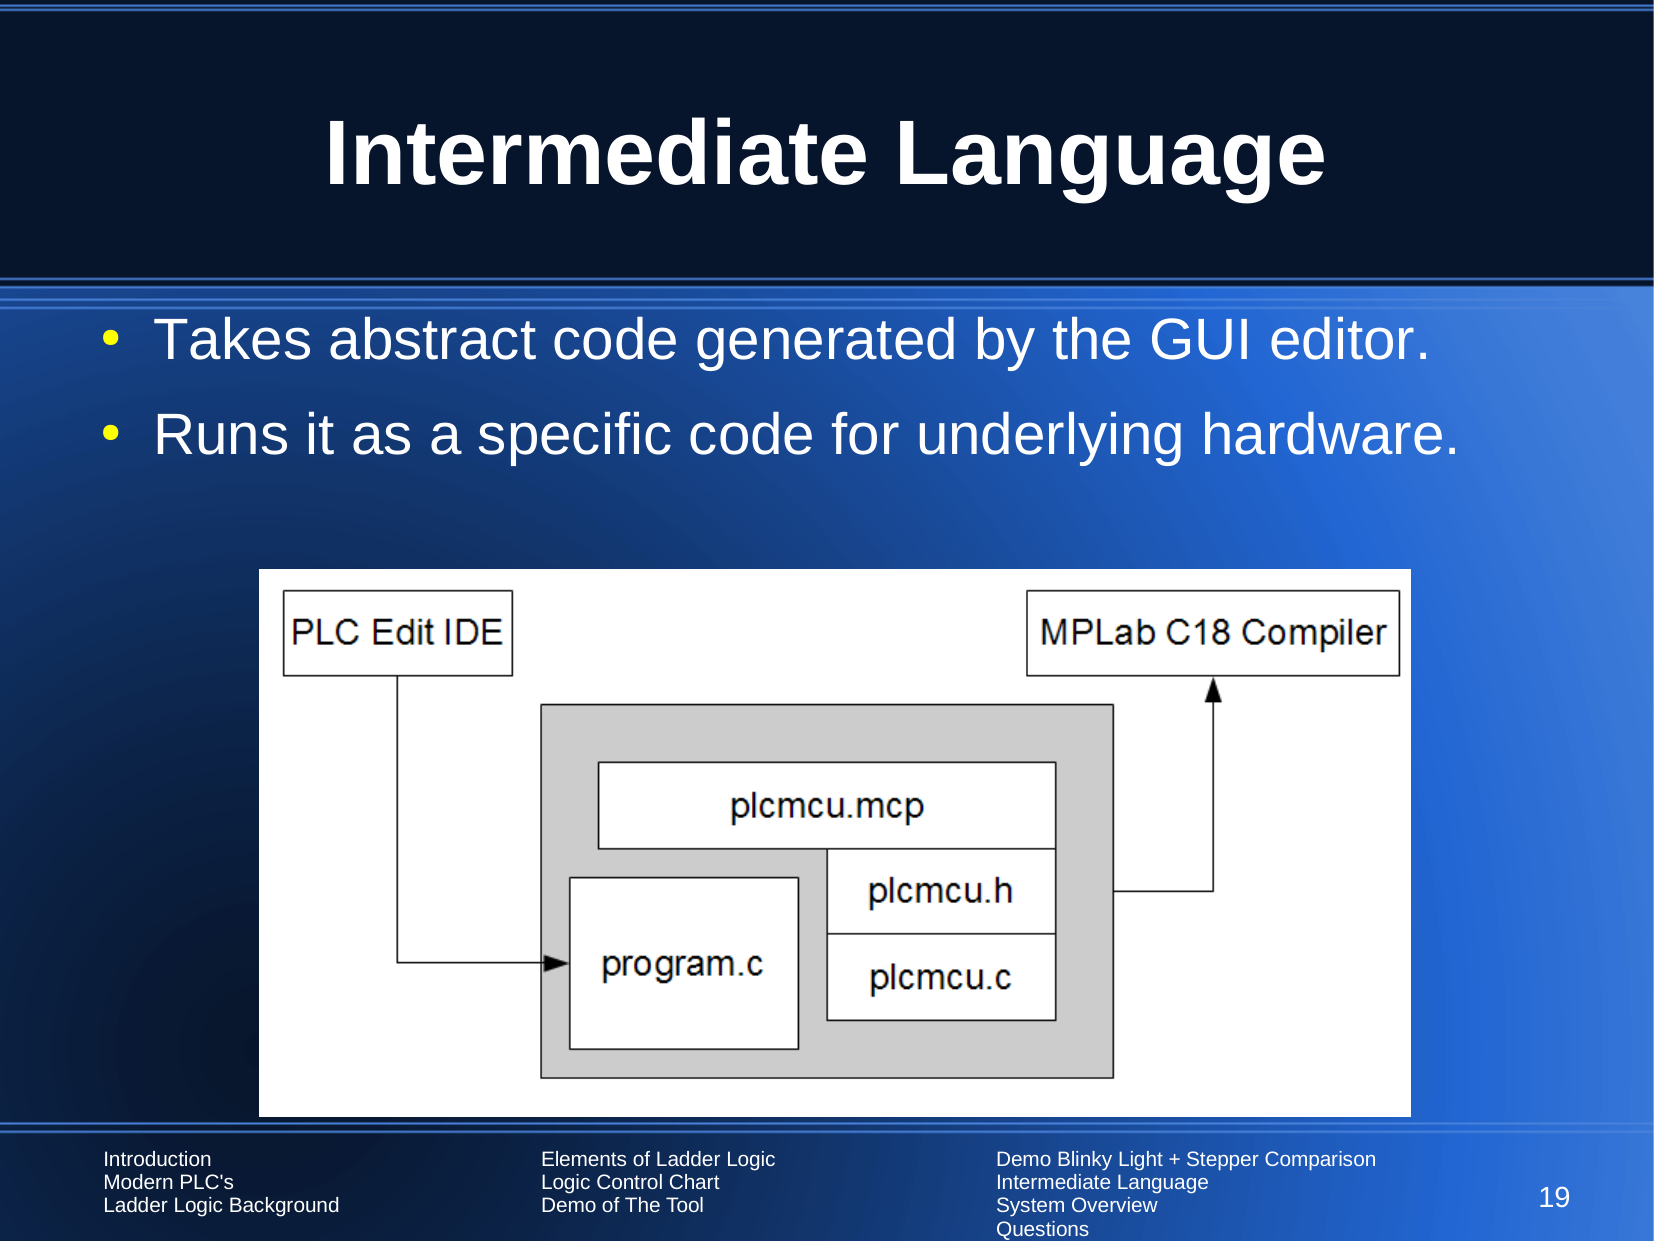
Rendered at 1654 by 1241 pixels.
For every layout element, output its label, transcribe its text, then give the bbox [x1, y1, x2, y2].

picture [0, 0, 1654, 1241]
list Takes abstract code generated by the GUI editor. Runs it as a specific code for underlying hardware. [82, 307, 1571, 1111]
title Intermediate Language [82, 56, 1571, 250]
